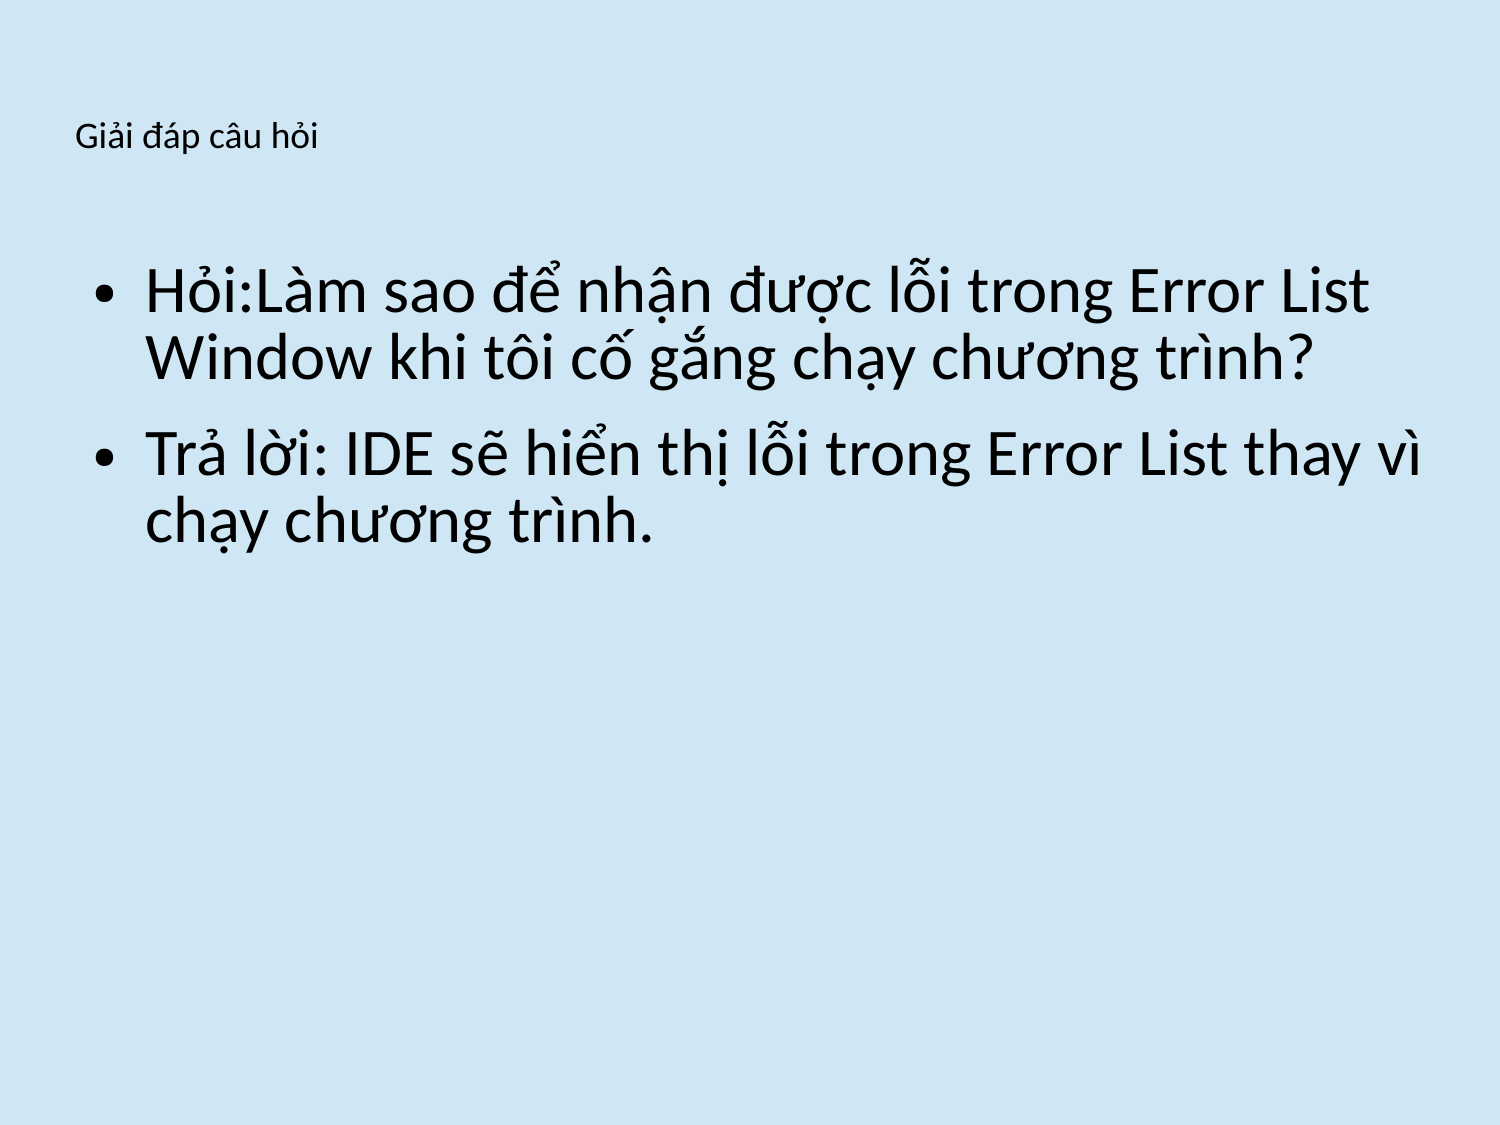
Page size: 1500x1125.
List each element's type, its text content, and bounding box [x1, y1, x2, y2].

title Giải đáp câu hỏi [75, 45, 1425, 233]
list Hỏi:Làm sao để nhận được lỗi trong Error List Window khi tôi cố gắng chạy chương trình? Trả lời: IDE sẽ hiển thị lỗi trong Error List thay vì chạy chương trình. [75, 262, 1425, 1005]
